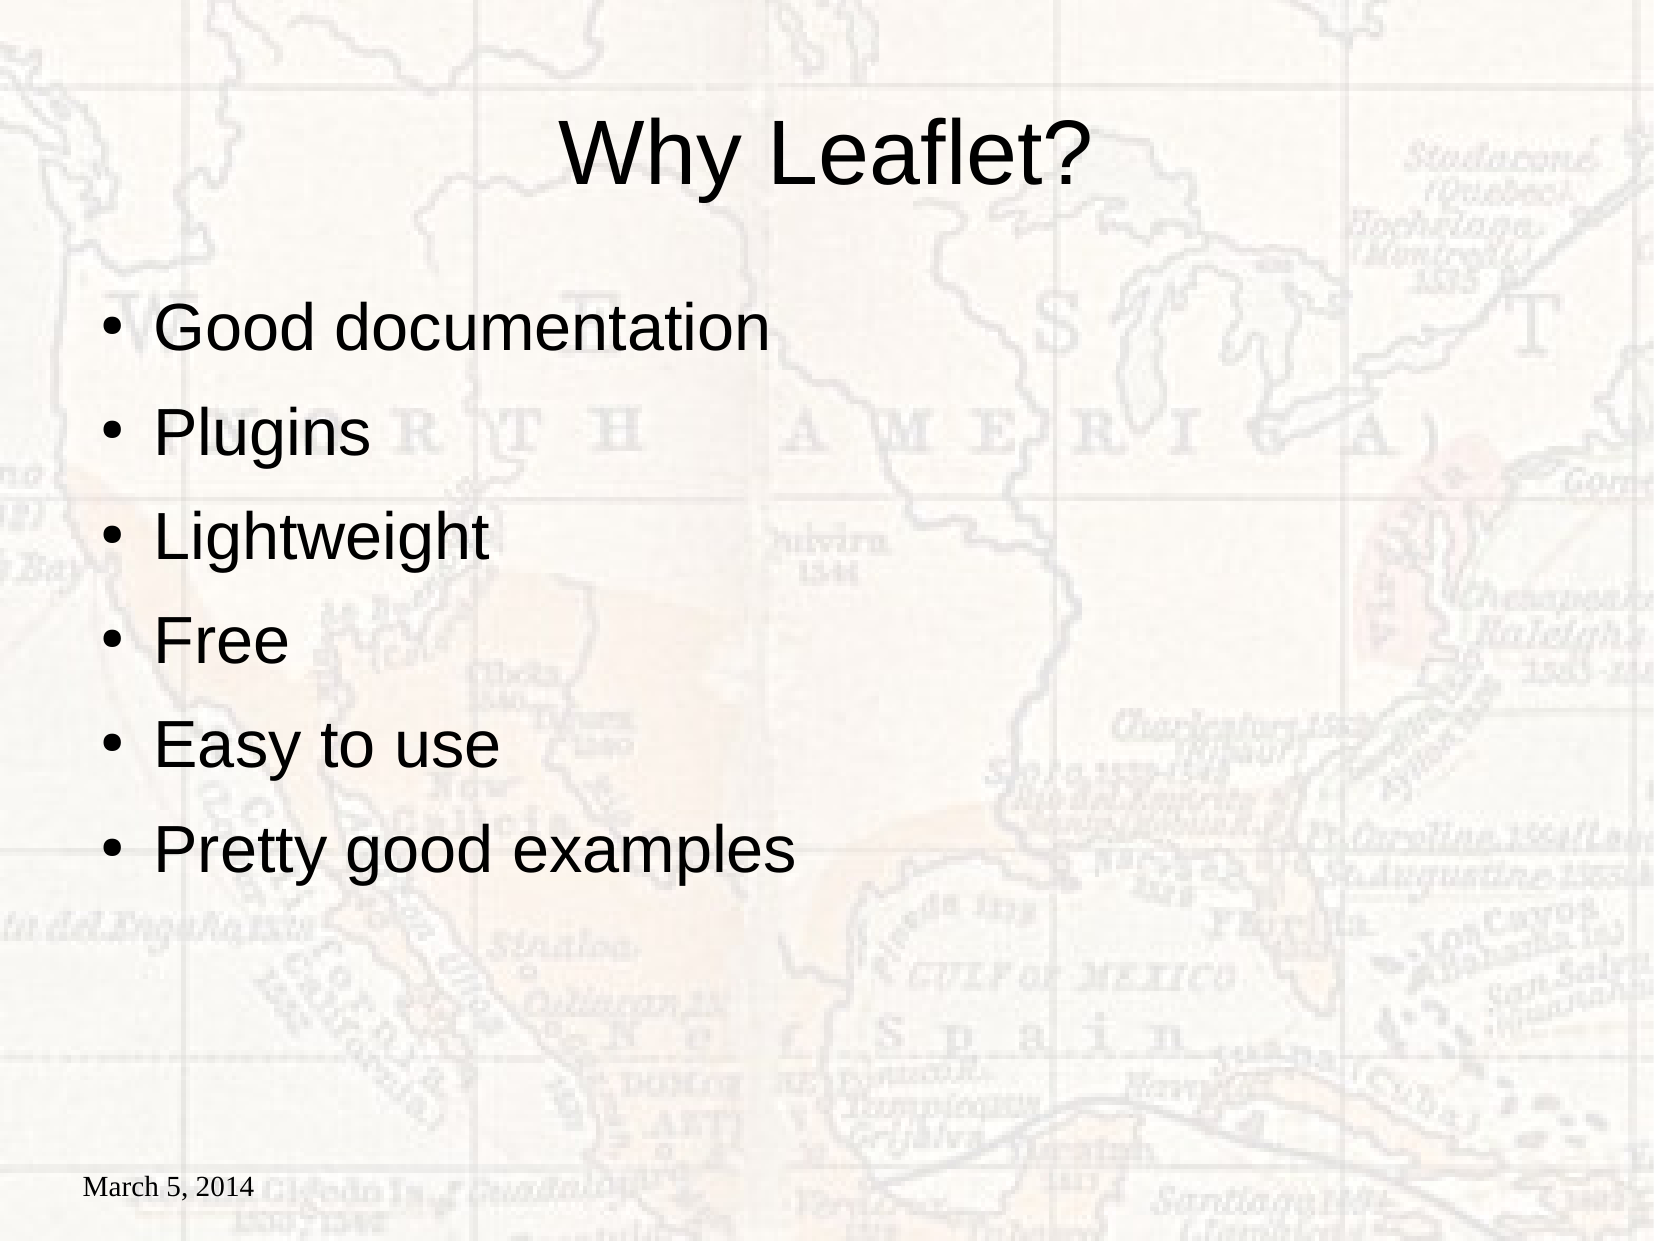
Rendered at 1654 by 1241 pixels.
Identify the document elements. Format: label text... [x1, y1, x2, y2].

picture [0, 0, 1654, 1241]
list Good documentation Plugins Lightweight Free Easy to use Pretty good examples [82, 290, 1571, 1010]
title Why Leaflet? [82, 49, 1571, 257]
